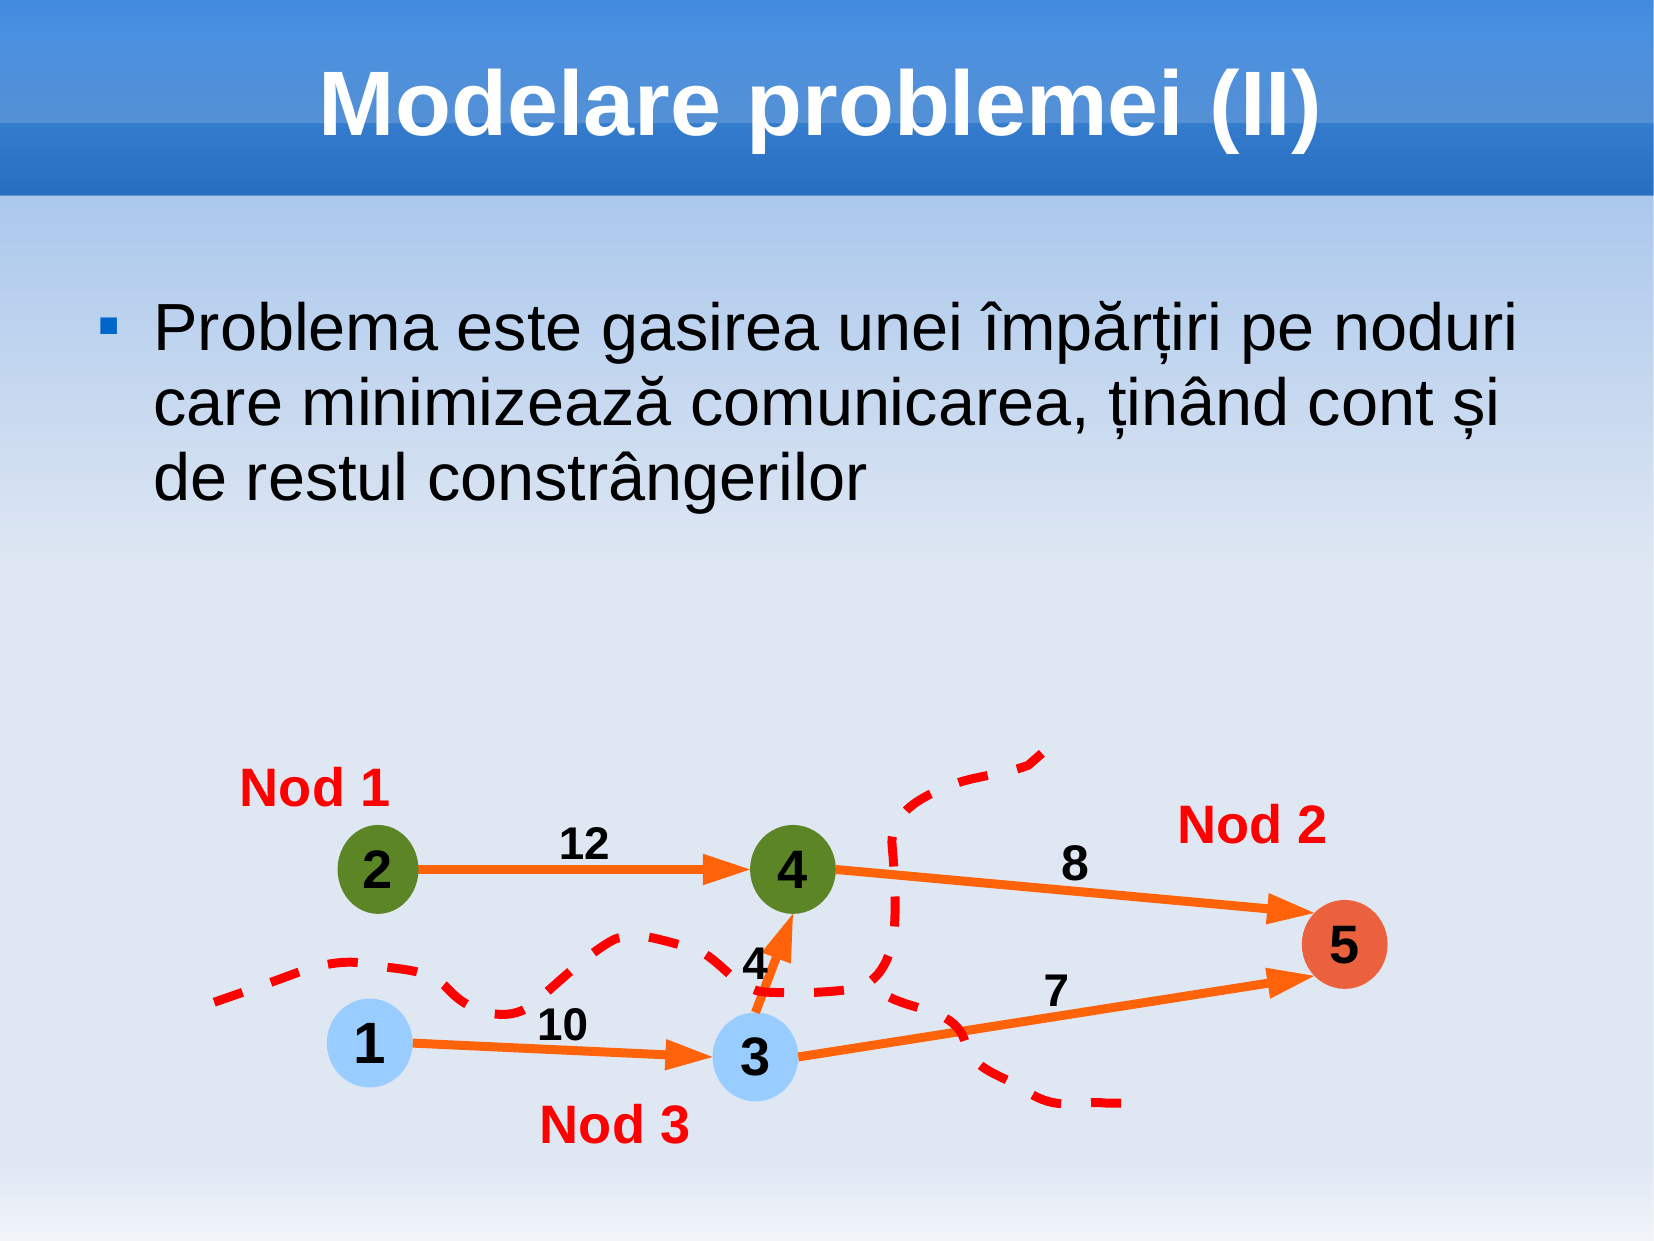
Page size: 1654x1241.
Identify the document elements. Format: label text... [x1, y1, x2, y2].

text_box Nod 1 [225, 749, 406, 826]
text_box Nod 3 [525, 1087, 706, 1163]
text_box 3 [712, 1012, 799, 1102]
text_box Nod 2 [1162, 787, 1344, 863]
text_box 4 [750, 824, 836, 914]
text_box 5 [1301, 899, 1388, 989]
title Modelare problemei (II) [76, 7, 1565, 200]
text_box 1 [326, 998, 413, 1088]
list Problema este gasirea unei împărțiri pe noduri care minimizează comunicarea, ținând cont și de restul constrângerilor [82, 290, 1571, 1094]
text_box 2 [337, 826, 419, 914]
picture [0, 0, 1654, 1241]
list Problema este gasirea unei împărțiri pe noduri care minimizează comunicarea, ținând cont și de restul constrângerilor [761, 875, 1312, 1052]
